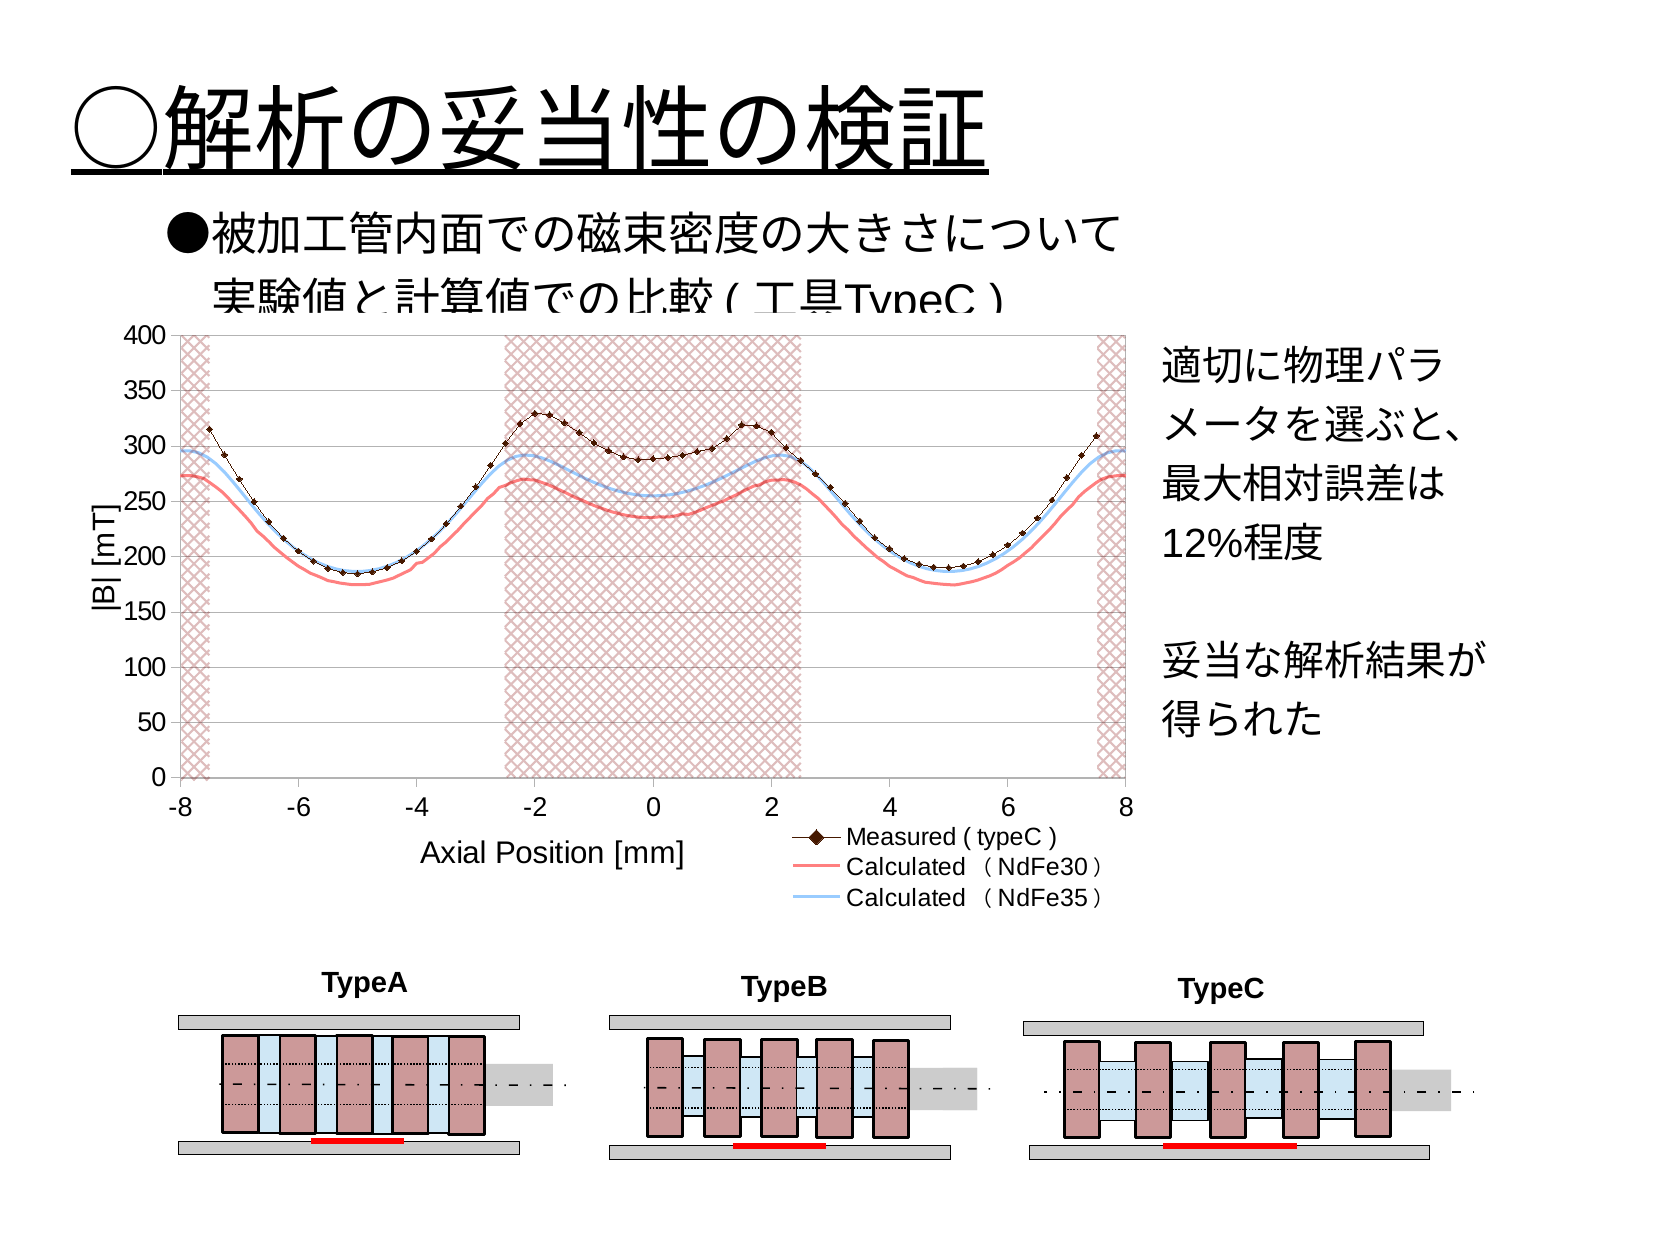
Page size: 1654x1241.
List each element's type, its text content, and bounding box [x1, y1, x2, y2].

chart [76, 312, 1152, 922]
list TypeC [1098, 971, 1273, 1009]
text_box [178, 1015, 520, 1030]
text_box [1210, 1042, 1282, 1138]
text_box [1029, 1145, 1430, 1160]
list TypeA [249, 965, 409, 1004]
text_box [1023, 1021, 1424, 1036]
text_box [222, 1035, 553, 1135]
title ○解析の妥当性の検証 [70, 31, 1559, 213]
text_box [1064, 1041, 1171, 1138]
text_box [1283, 1041, 1452, 1138]
text_box [609, 1145, 951, 1160]
text_box [609, 1015, 951, 1030]
text_box [178, 1141, 520, 1155]
list 適切に物理パラ メータを選ぶと、 最大相対誤差は 12%程度 妥当な解析結果が 得られた [1152, 333, 1571, 751]
text_box [1172, 1061, 1209, 1121]
text_box [647, 1038, 978, 1138]
list ●被加工管内面での磁束密度の大きさについて 実験値と計算値での比較 ( 工具TypeC ) [94, 197, 1453, 333]
list TypeB [669, 970, 829, 1008]
